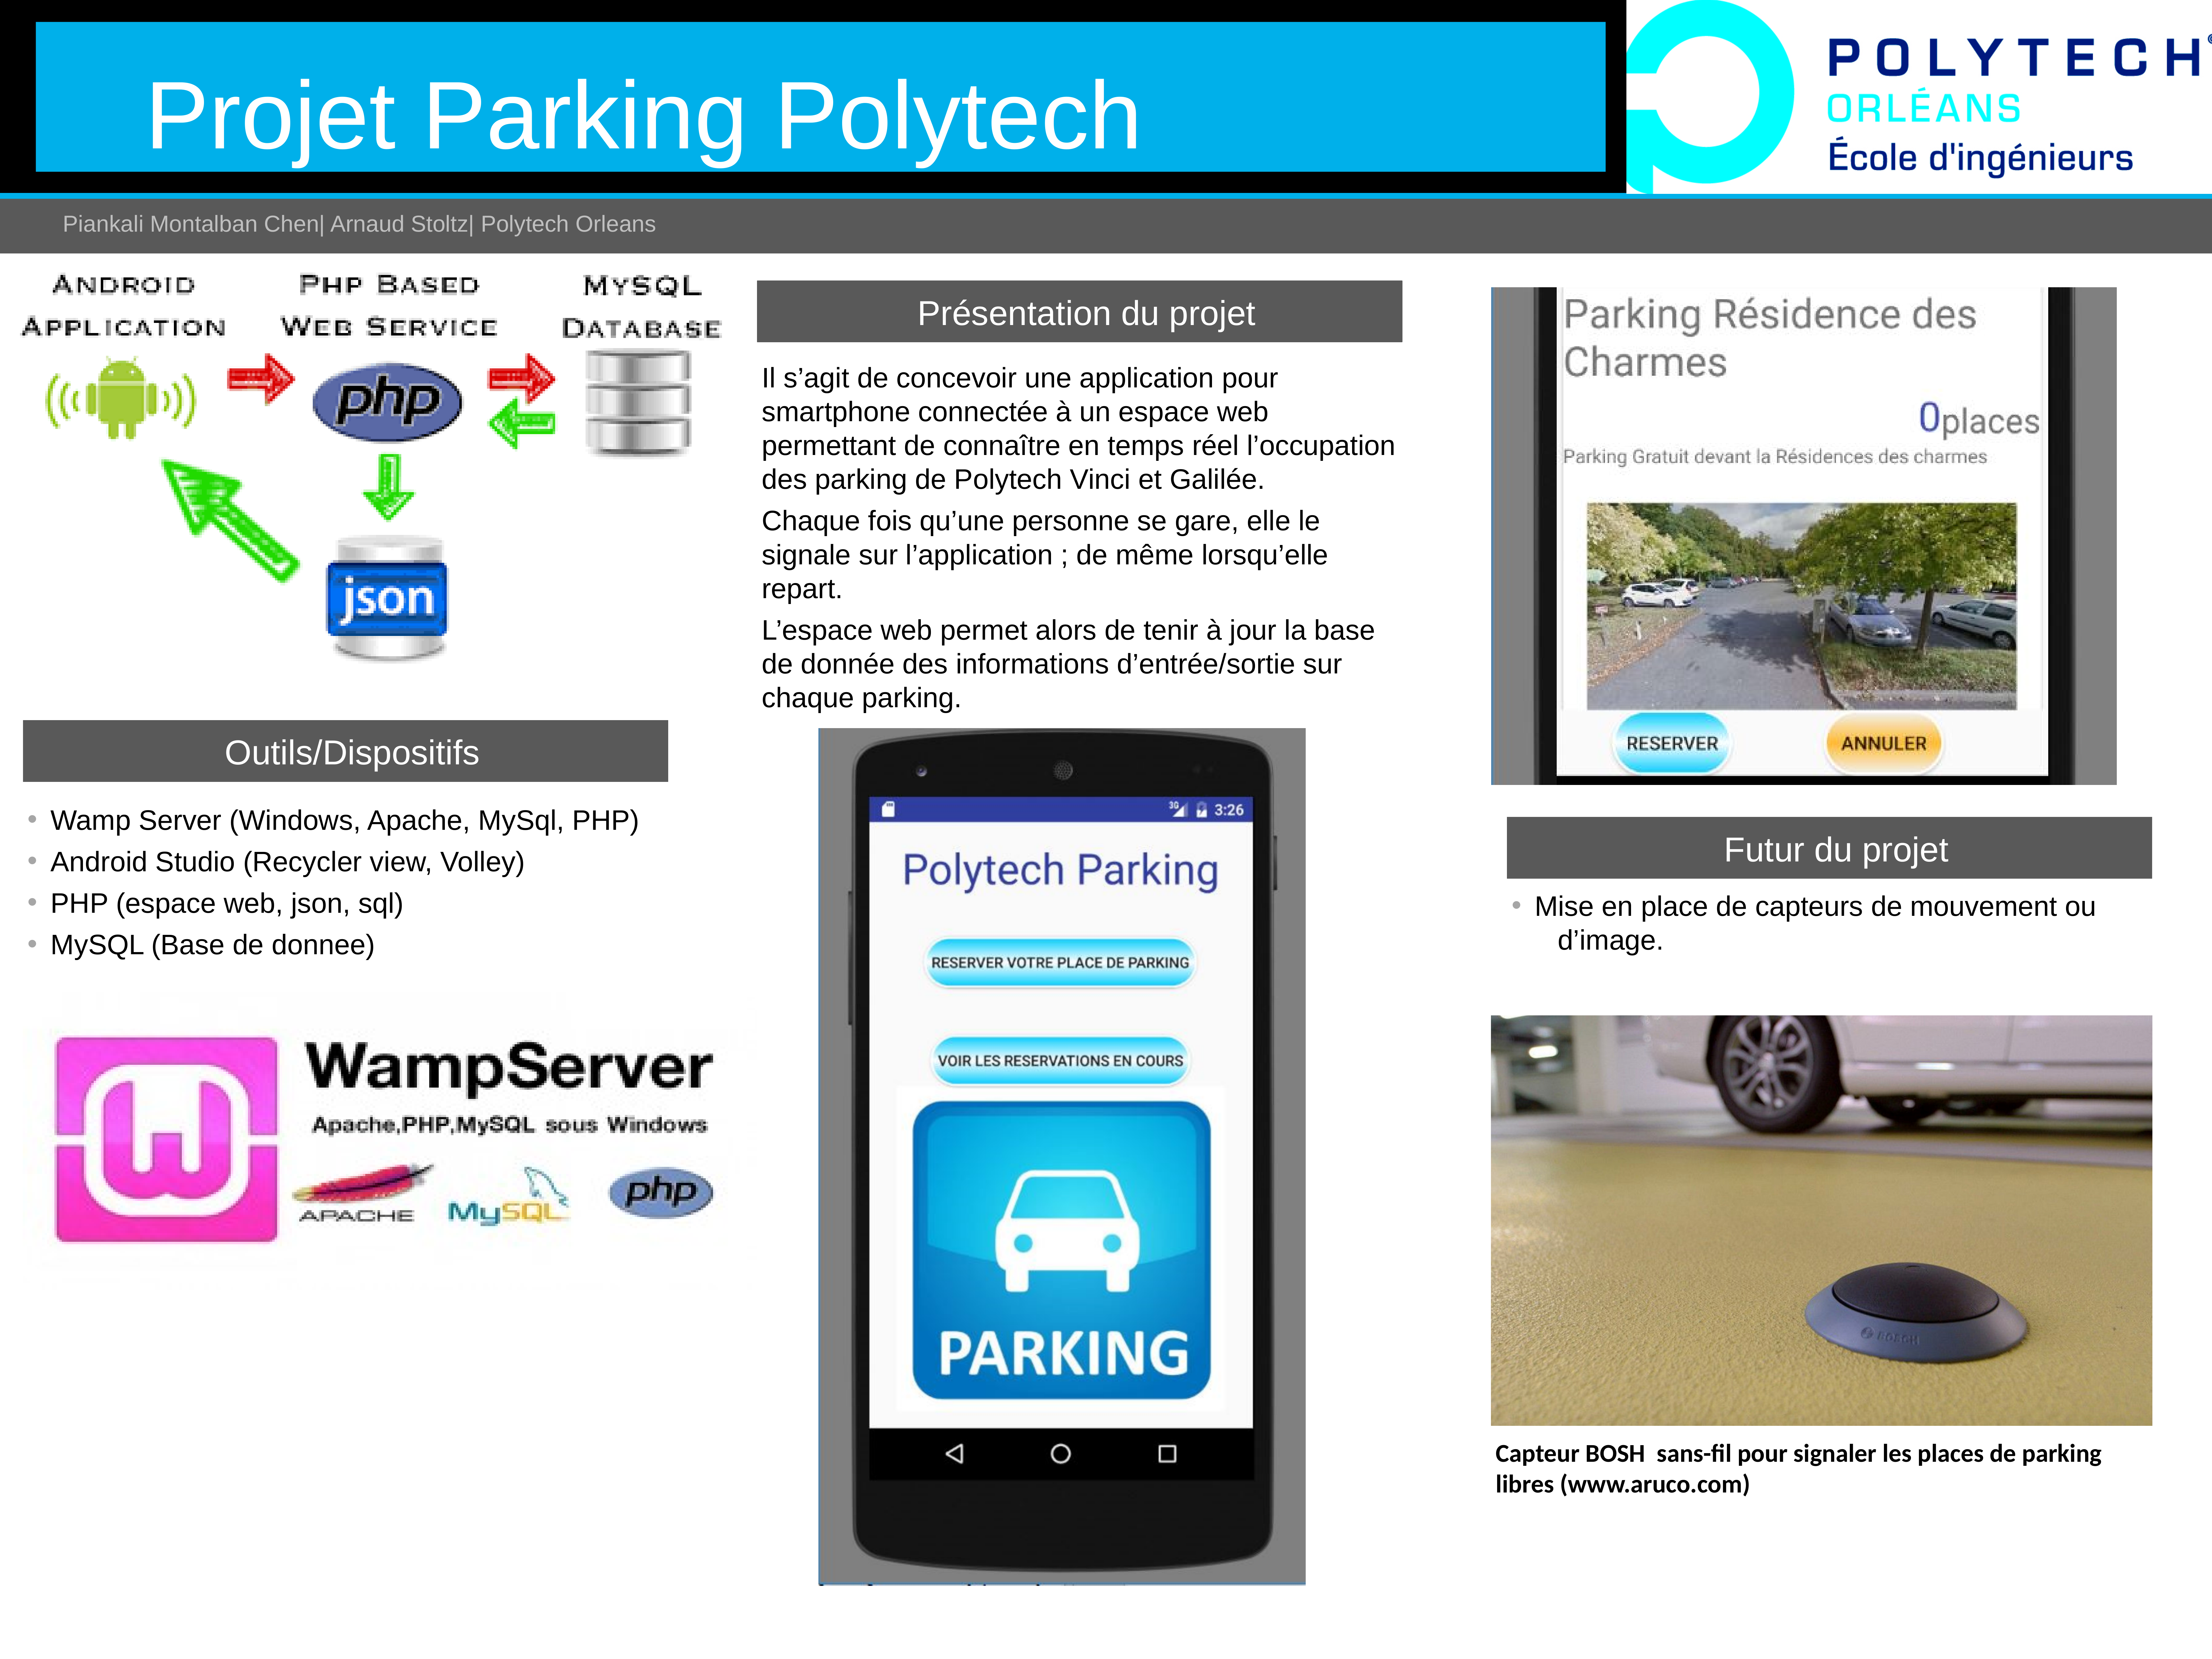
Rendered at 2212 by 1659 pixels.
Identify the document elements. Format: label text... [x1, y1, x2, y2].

title Projet Parking Polytech [36, 22, 1606, 172]
picture [23, 992, 757, 1290]
picture [0, 260, 732, 699]
list Wamp Server (Windows, Apache, MySql, PHP) Android Studio (Recycler view, Volley) PHP (espace web, json, sql) MySQL (Base de donnee) [23, 793, 668, 992]
list Présentation du projet [757, 280, 1402, 342]
text_box Capteur BOSH sans-fil pour signaler les places de parking libres (www.aruco.com) [1491, 1434, 2152, 1501]
list Mise en place de capteurs de mouvement ou d’image. [1507, 879, 2152, 1015]
list Futur du projet [1507, 817, 2152, 879]
list Piankali Montalban Chen| Arnaud Stoltz| Polytech Orleans [58, 206, 1579, 239]
picture [1491, 287, 2117, 785]
picture [1491, 1015, 2152, 1426]
list Outils/Dispositifs [23, 720, 668, 782]
list Il s’agit de concevoir une application pour smartphone connectée à un espace web permettant de connaître en temps réel l’occupation des parking de Polytech Vinci et Galilée. Chaque fois qu’une personne se gare, elle le signale sur l’application ; de même lorsqu’elle repart. L’espace web permet alors de tenir à jour la base de donnée des informations d’entrée/sortie sur chaque parking. [757, 350, 1402, 720]
picture [818, 728, 1306, 1586]
picture [1626, 0, 2212, 194]
